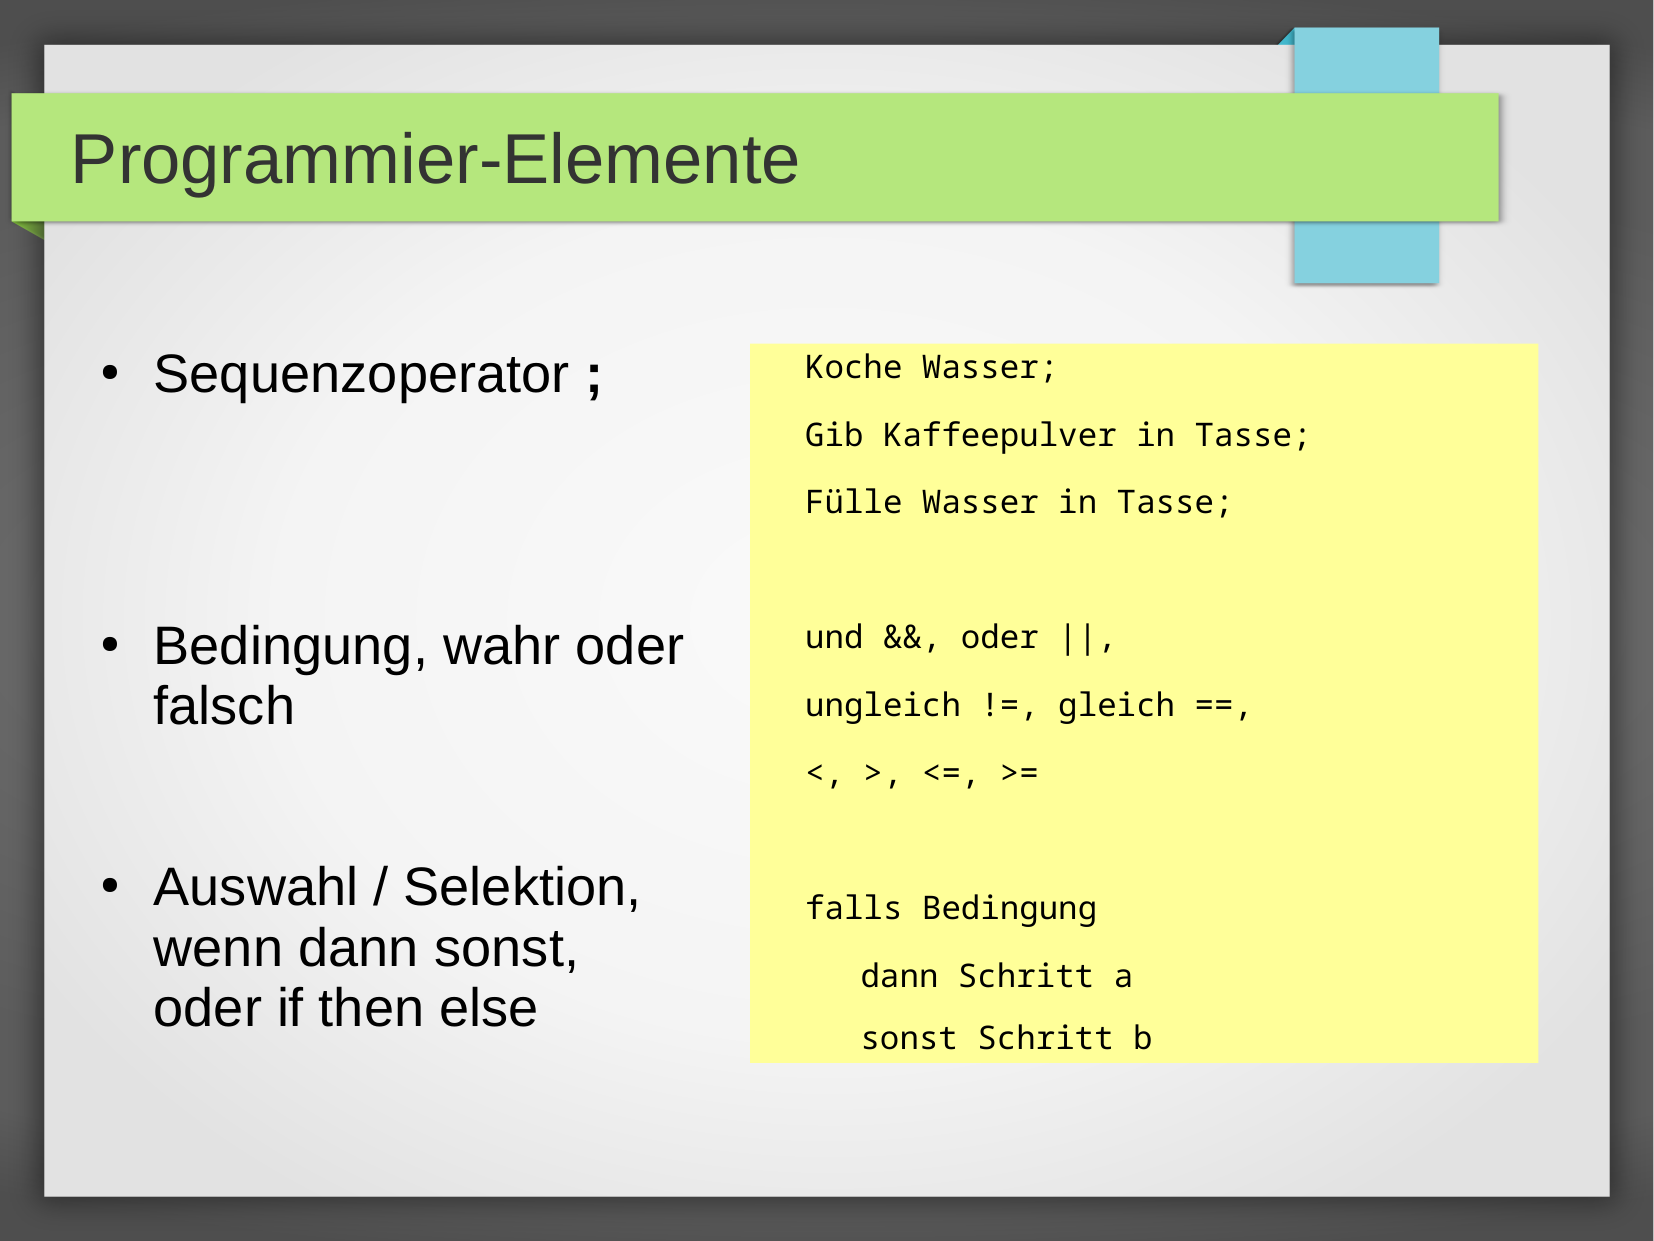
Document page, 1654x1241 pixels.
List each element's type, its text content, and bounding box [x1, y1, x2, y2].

list Sequenzoperator ; Bedingung, wahr oder falsch Auswahl / Selektion, wenn dann sonst, oder if then else [82, 343, 750, 1063]
title Programmier-Elemente [70, 106, 1229, 213]
picture [0, 0, 1654, 1241]
list Koche Wasser; Gib Kaffeepulver in Tasse; Fülle Wasser in Tasse; und &&, oder ||, ungleich !=, gleich ==, <, >, <=, >= falls Bedingung dann Schritt a sonst Schritt b [750, 343, 1539, 1063]
